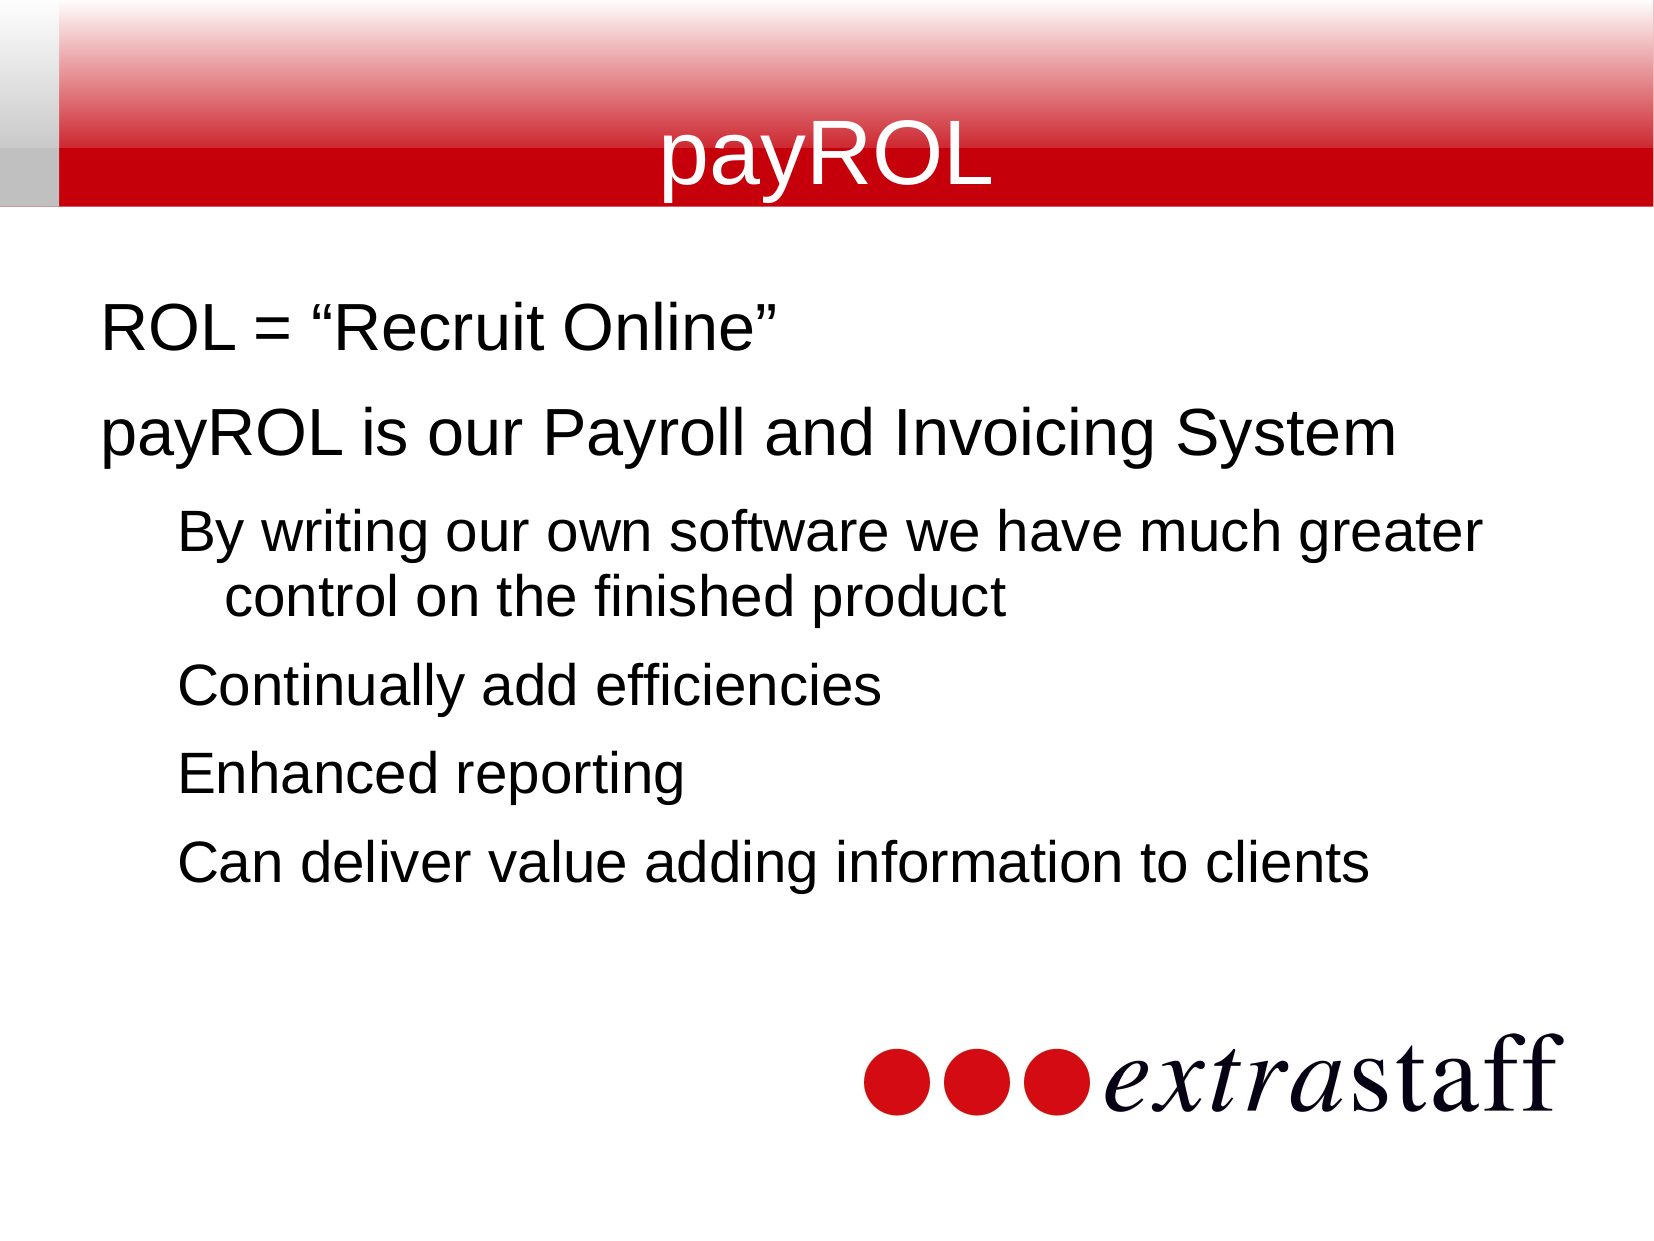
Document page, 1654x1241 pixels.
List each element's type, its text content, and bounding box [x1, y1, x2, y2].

title payROL [82, 56, 1571, 250]
picture [863, 1094, 1565, 1116]
list ROL = “Recruit Online” payROL is our Payroll and Invoicing System By writing our own software we have much greater control on the finished product Continually add efficiencies Enhanced reporting Can deliver value adding information to clients [82, 290, 1571, 1094]
